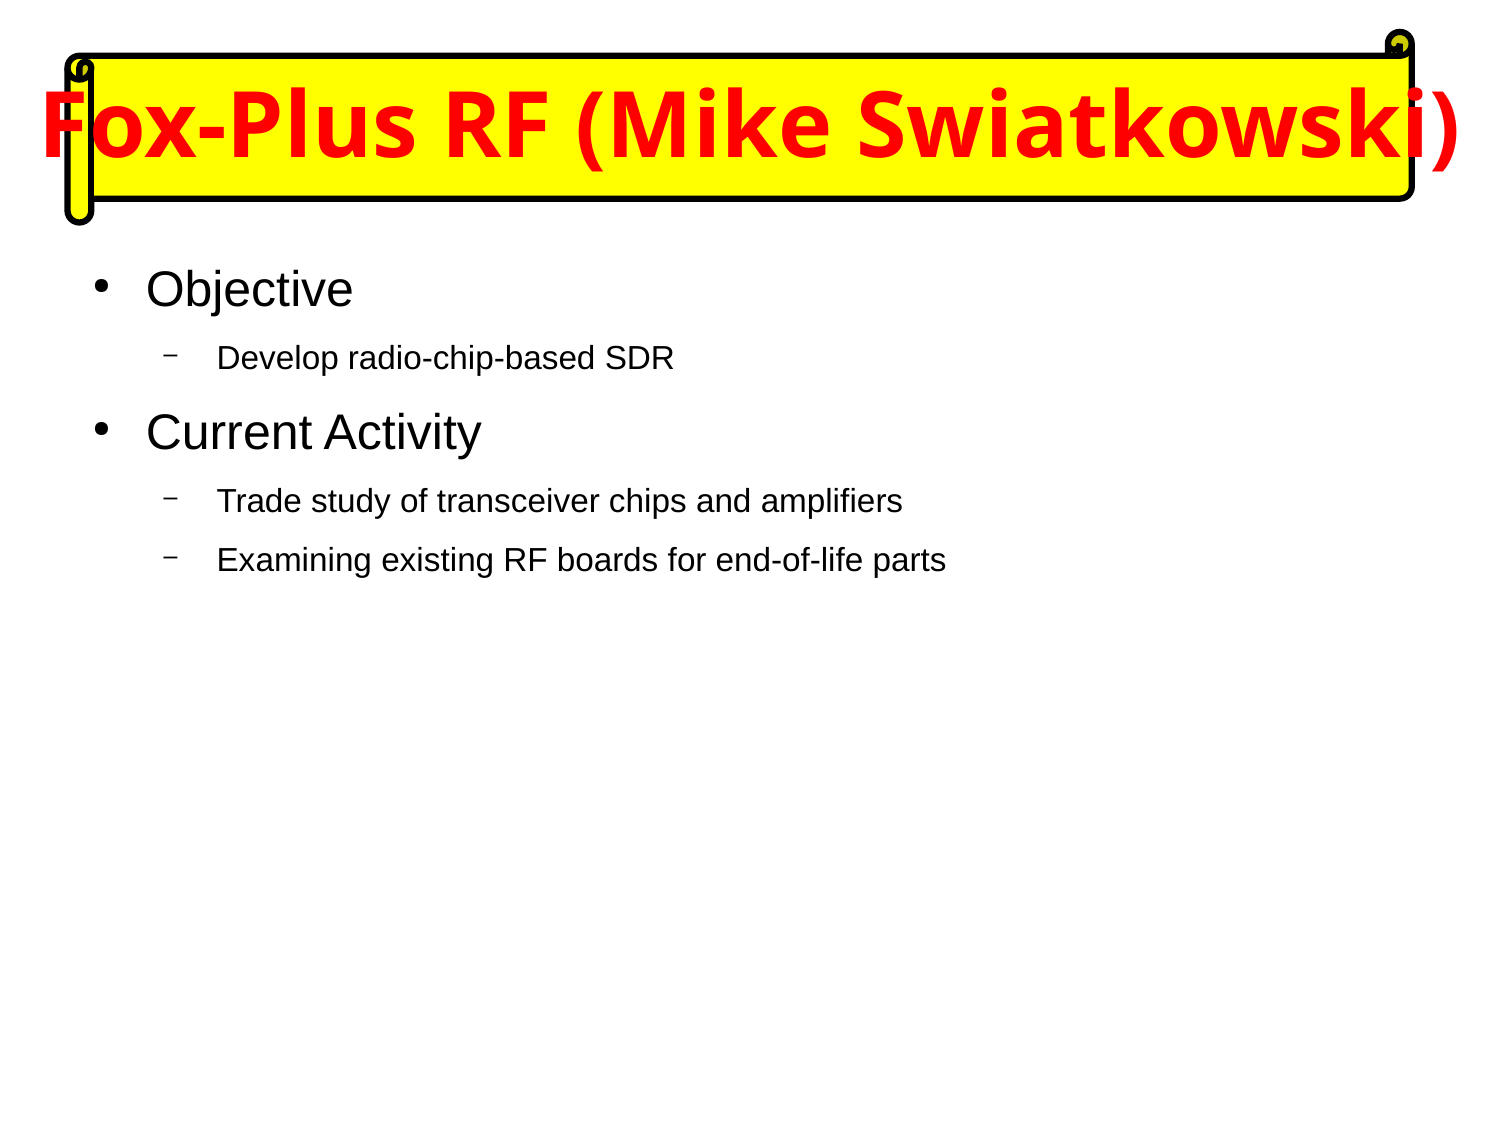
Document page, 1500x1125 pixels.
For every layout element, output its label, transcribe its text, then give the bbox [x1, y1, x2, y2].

text_box Fox-Plus RF (Mike Swiatkowski) [0, 58, 1500, 184]
text_box [72, 31, 1412, 58]
text_box [67, 184, 1412, 223]
list Objective Develop radio-chip-based SDR Current Activity Trade study of transceiver chips and amplifiers Examining existing RF boards for end-of-life parts [75, 263, 1425, 916]
